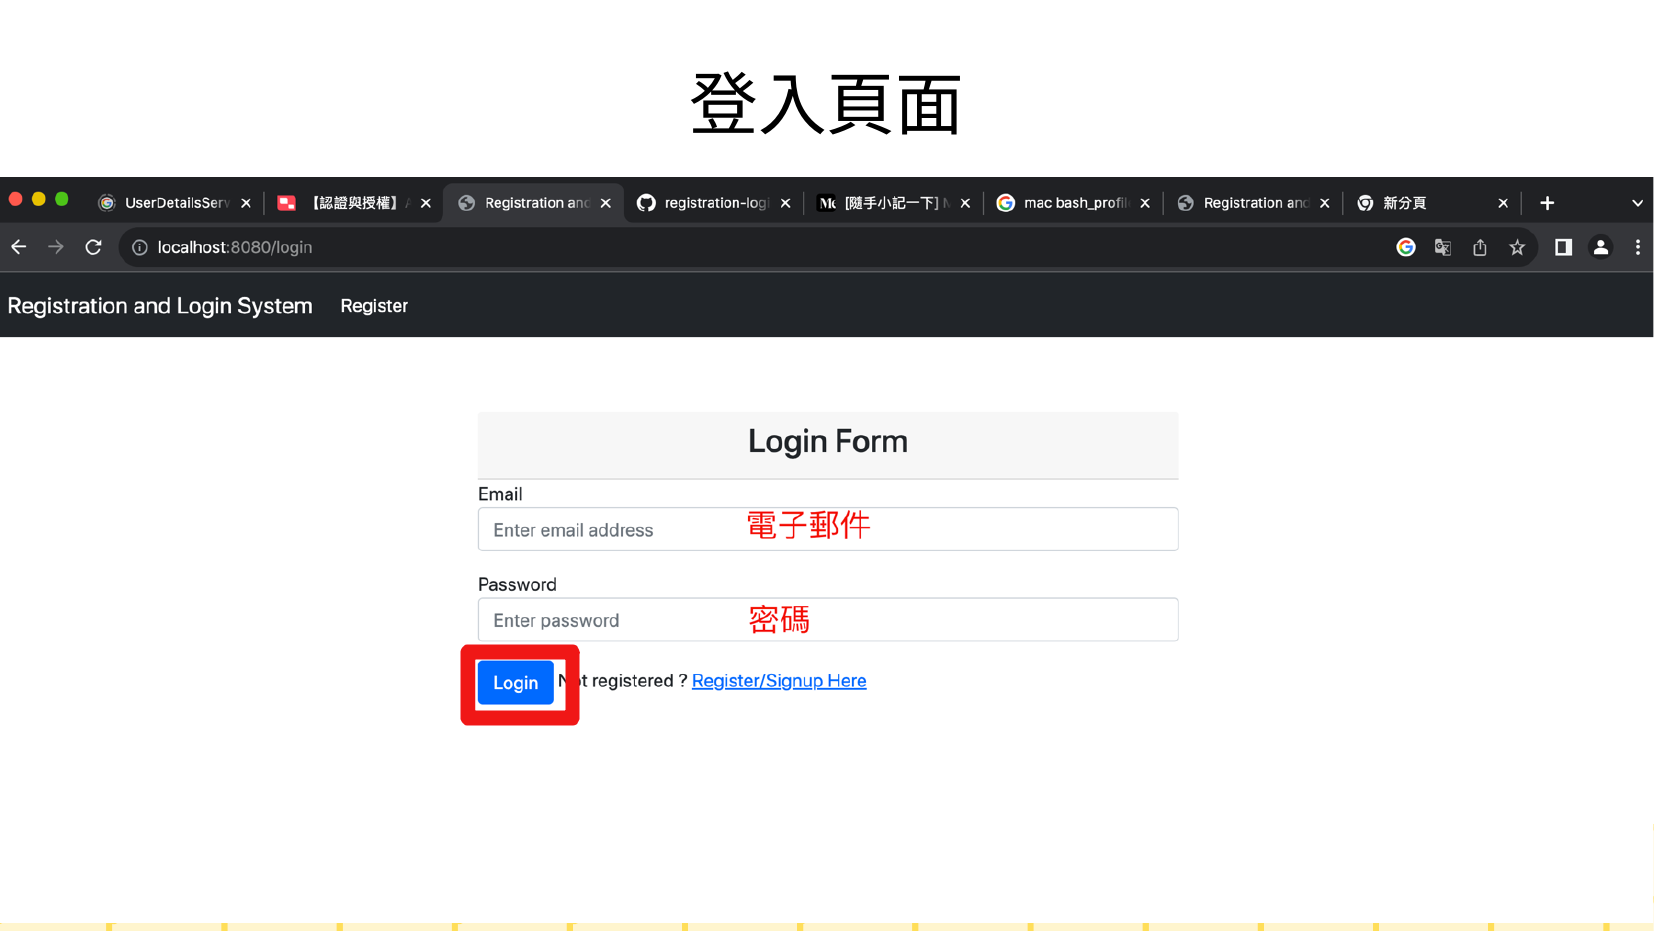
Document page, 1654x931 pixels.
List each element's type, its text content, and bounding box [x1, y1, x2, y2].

title 登入頁面 [88, 29, 1565, 177]
picture [0, 177, 1654, 923]
